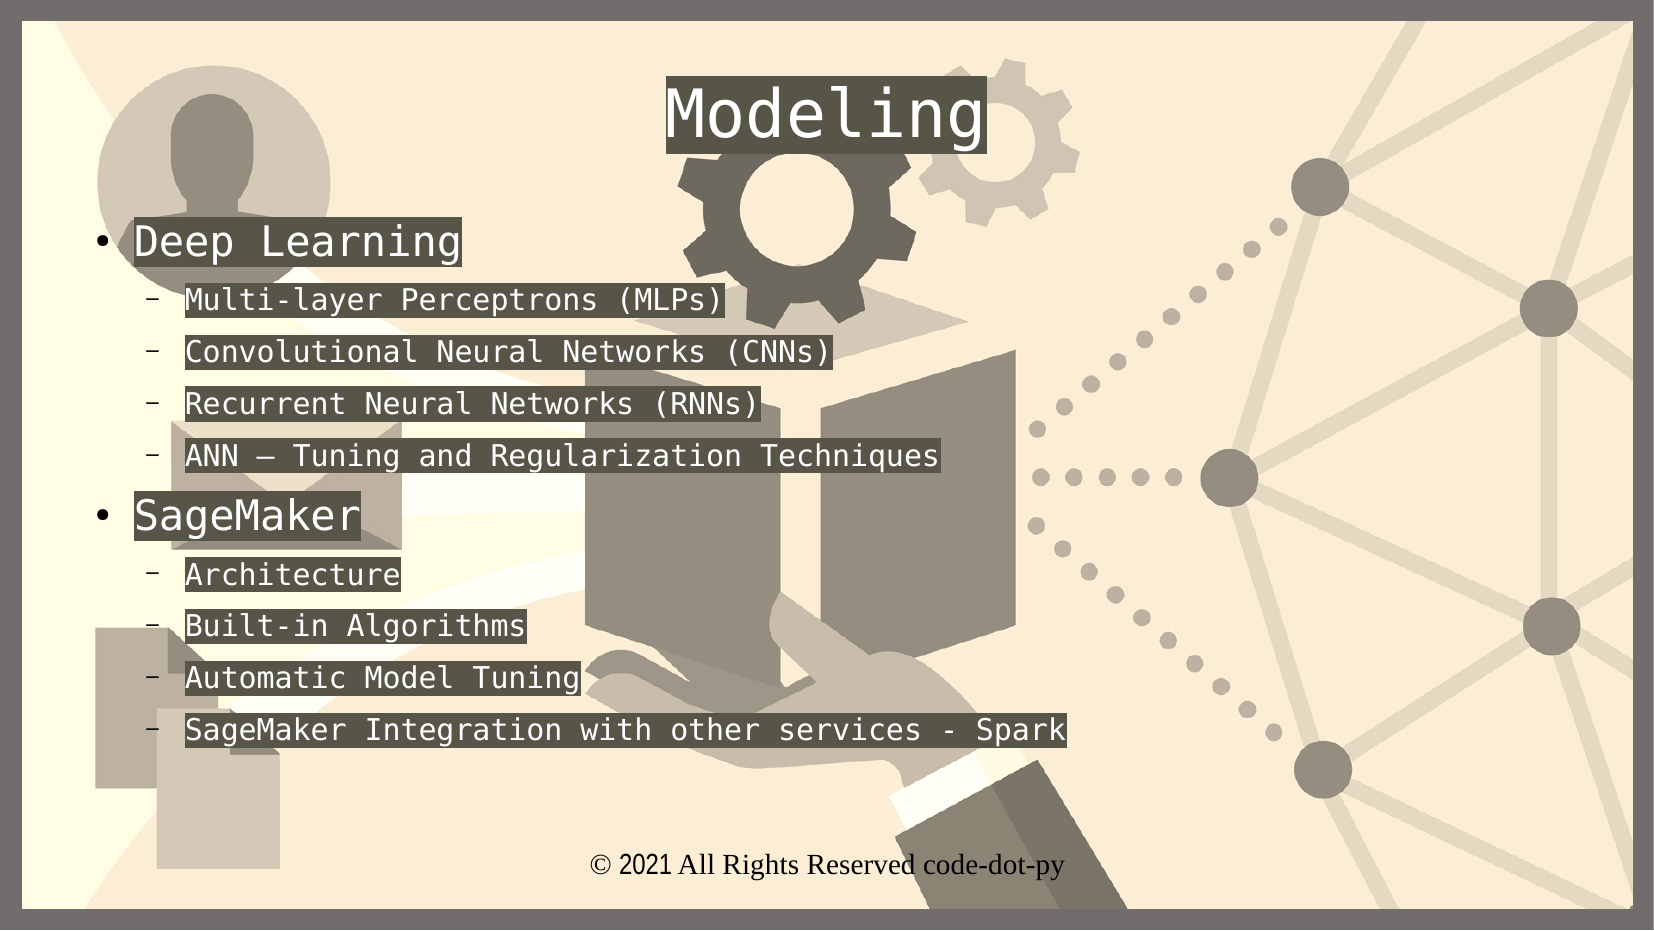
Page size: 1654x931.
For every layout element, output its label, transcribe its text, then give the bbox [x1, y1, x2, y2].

picture [0, 0, 1654, 930]
title Modeling [82, 37, 1571, 193]
list Deep Learning Multi-layer Perceptrons (MLPs) Convolutional Neural Networks (CNNs) Recurrent Neural Networks (RNNs) ANN – Tuning and Regularization Techniques SageMaker Architecture Built-in Algorithms Automatic Model Tuning SageMaker Integration with other services - Spark [82, 217, 1571, 758]
